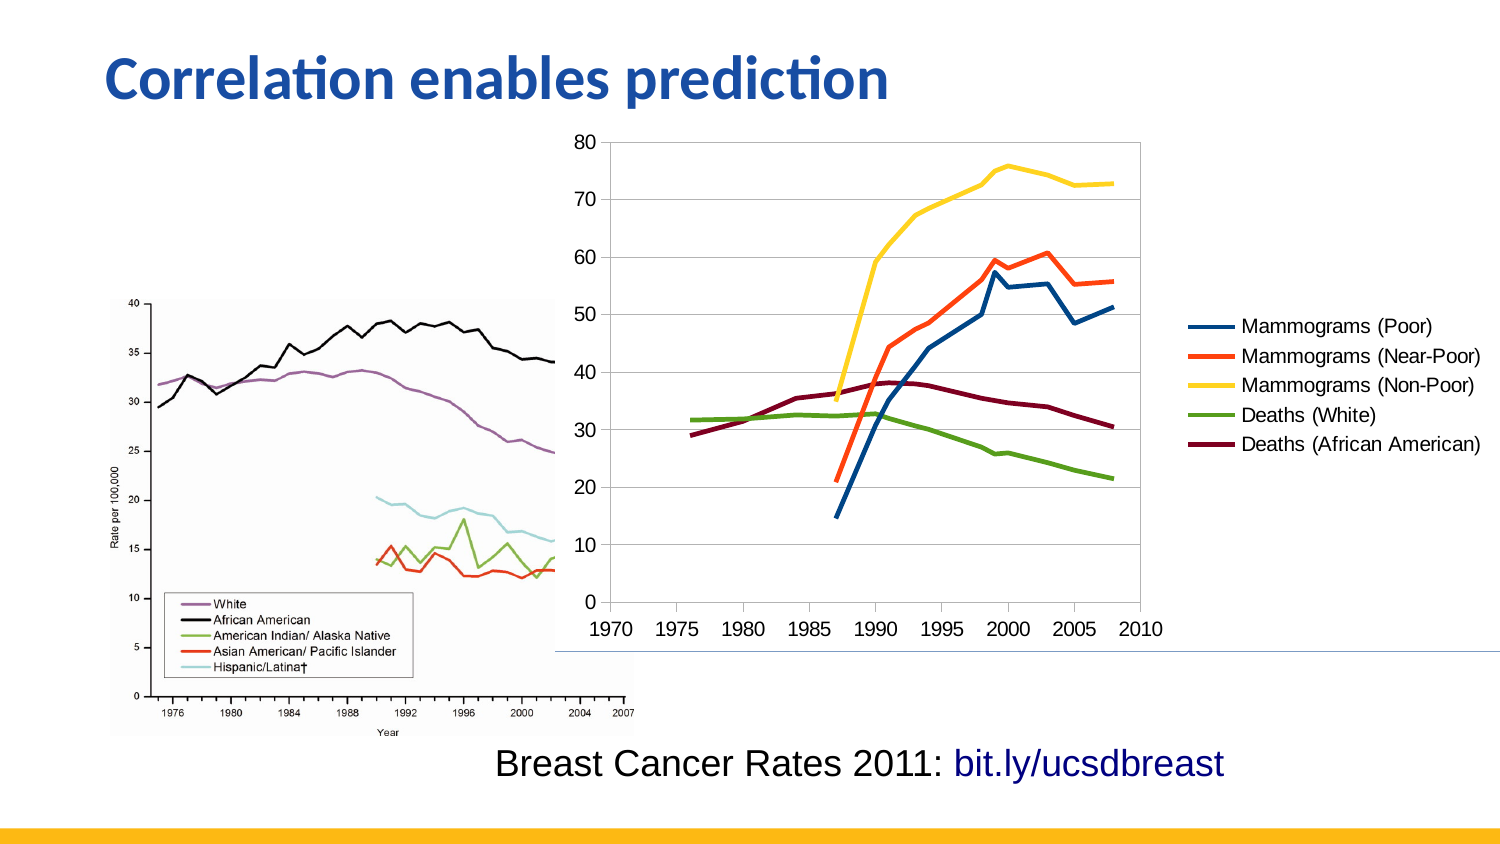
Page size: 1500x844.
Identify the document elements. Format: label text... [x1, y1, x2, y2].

chart [555, 120, 1500, 652]
picture [110, 299, 634, 736]
text_box Breast Cancer Rates 2011: bit.ly/ucsdbreast [480, 735, 1246, 811]
title Correlation enables prediction [90, 30, 1441, 227]
